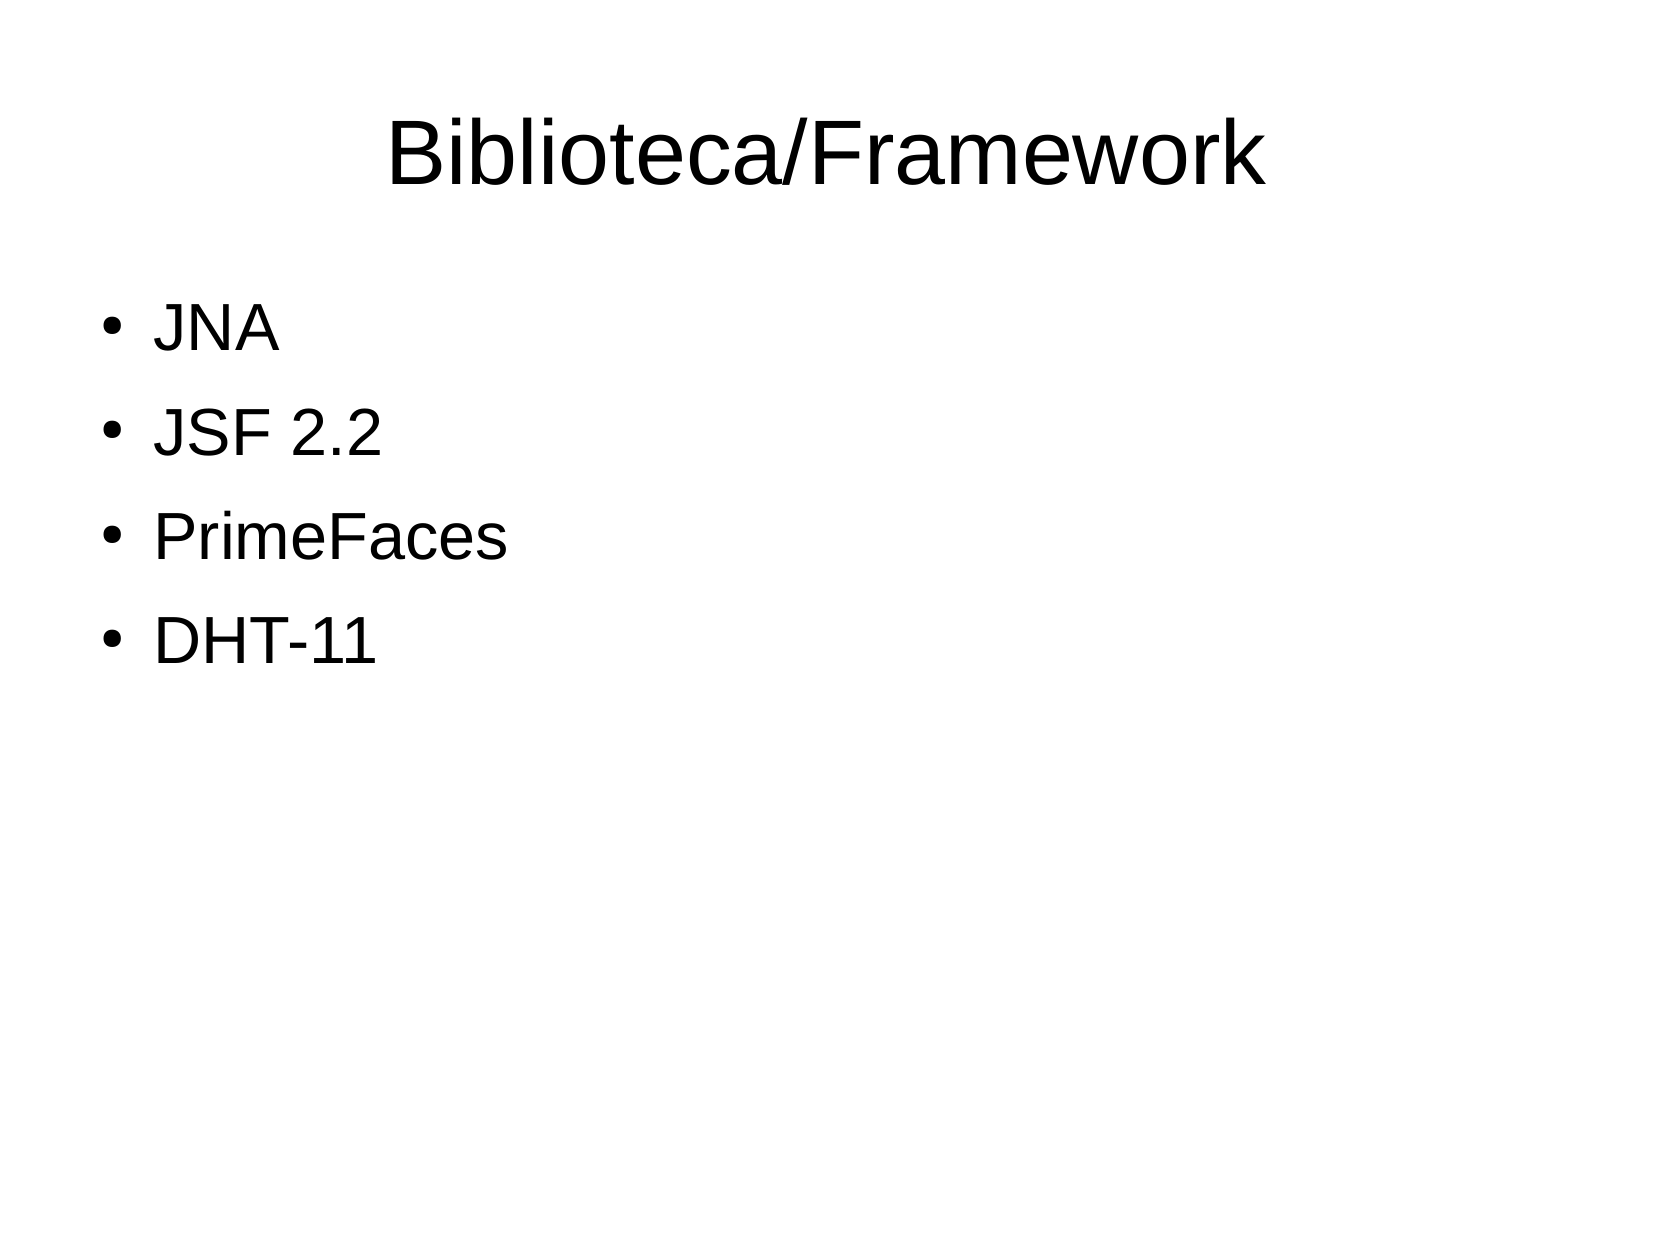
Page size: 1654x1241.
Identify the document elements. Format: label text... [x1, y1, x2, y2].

title Biblioteca/Framework [82, 49, 1571, 257]
list JNA JSF 2.2 PrimeFaces DHT-11 [82, 290, 1571, 1010]
